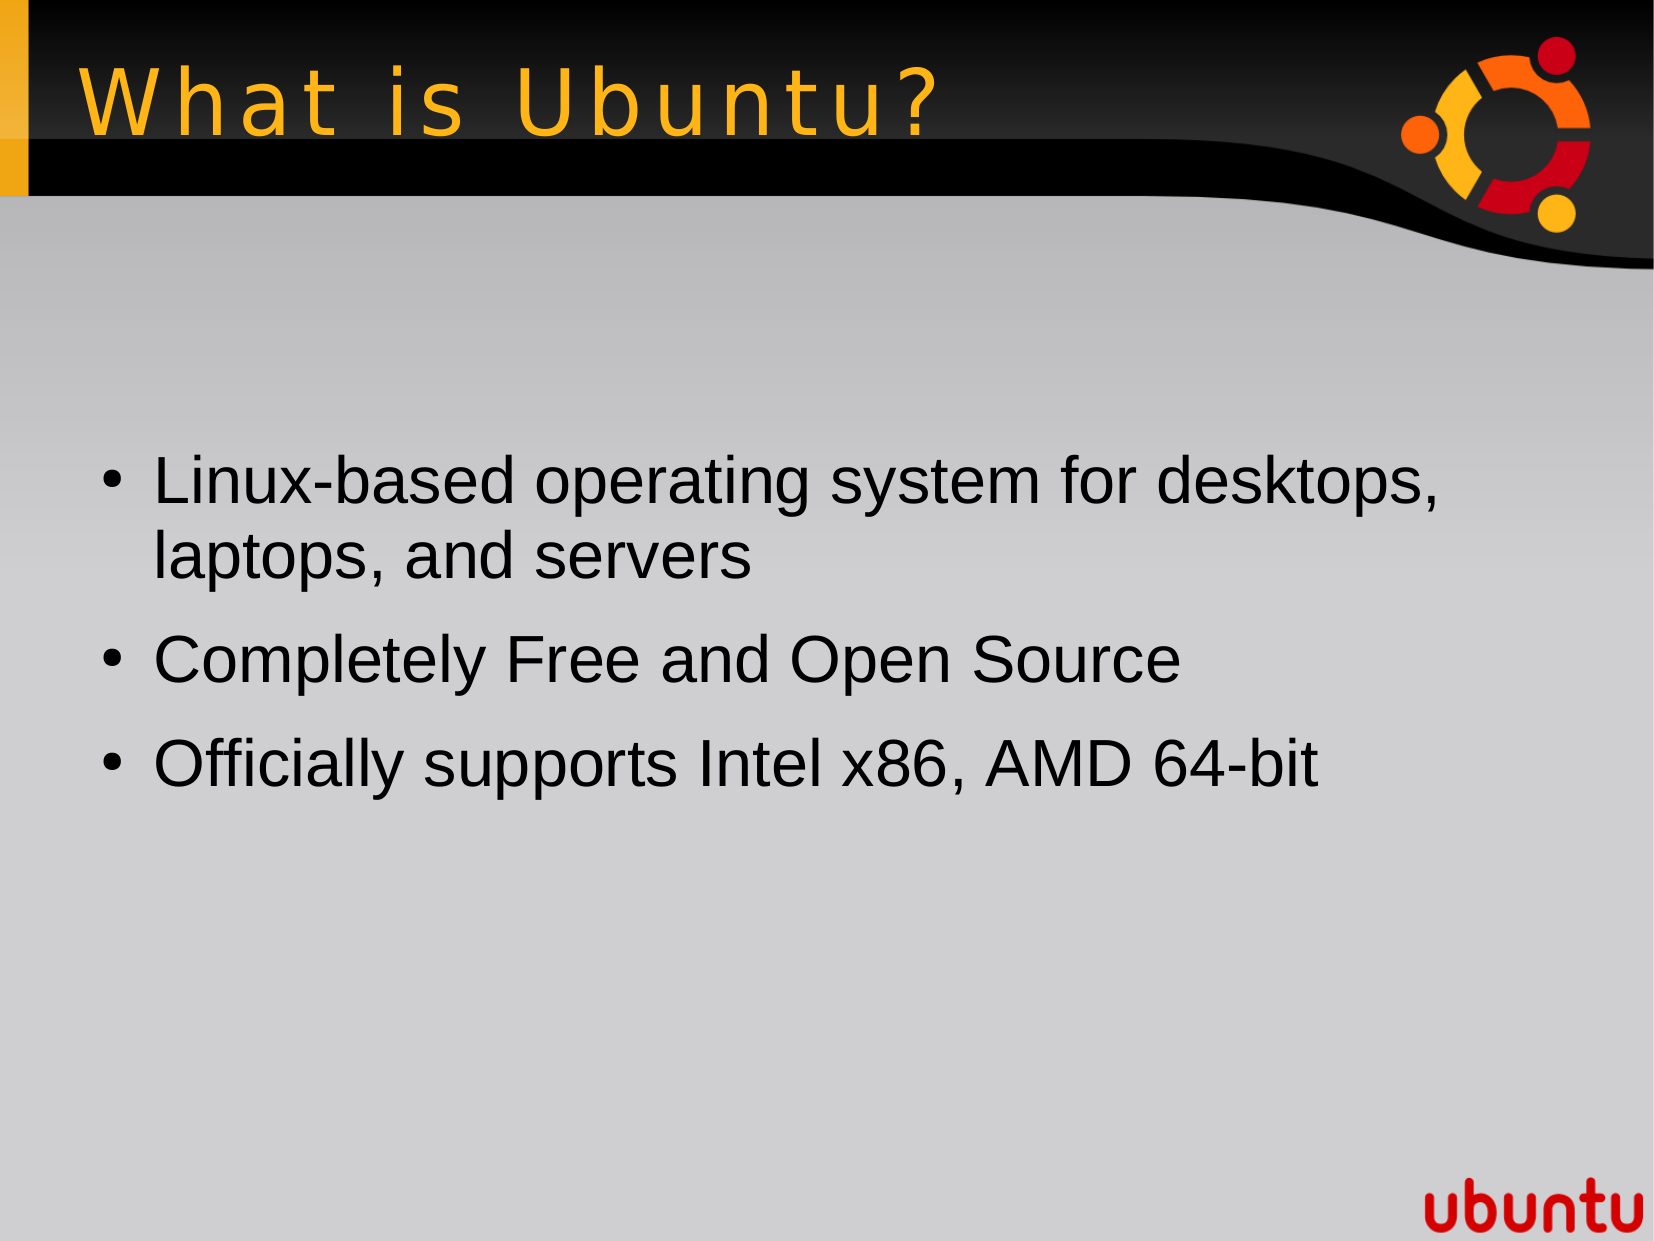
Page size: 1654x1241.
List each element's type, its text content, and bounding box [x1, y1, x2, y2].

list Linux-based operating system for desktops, laptops, and servers Completely Free and Open Source Officially supports Intel x86, AMD 64-bit [82, 442, 1571, 1109]
title What is Ubuntu? [76, 0, 1300, 207]
picture [0, 0, 1654, 1241]
